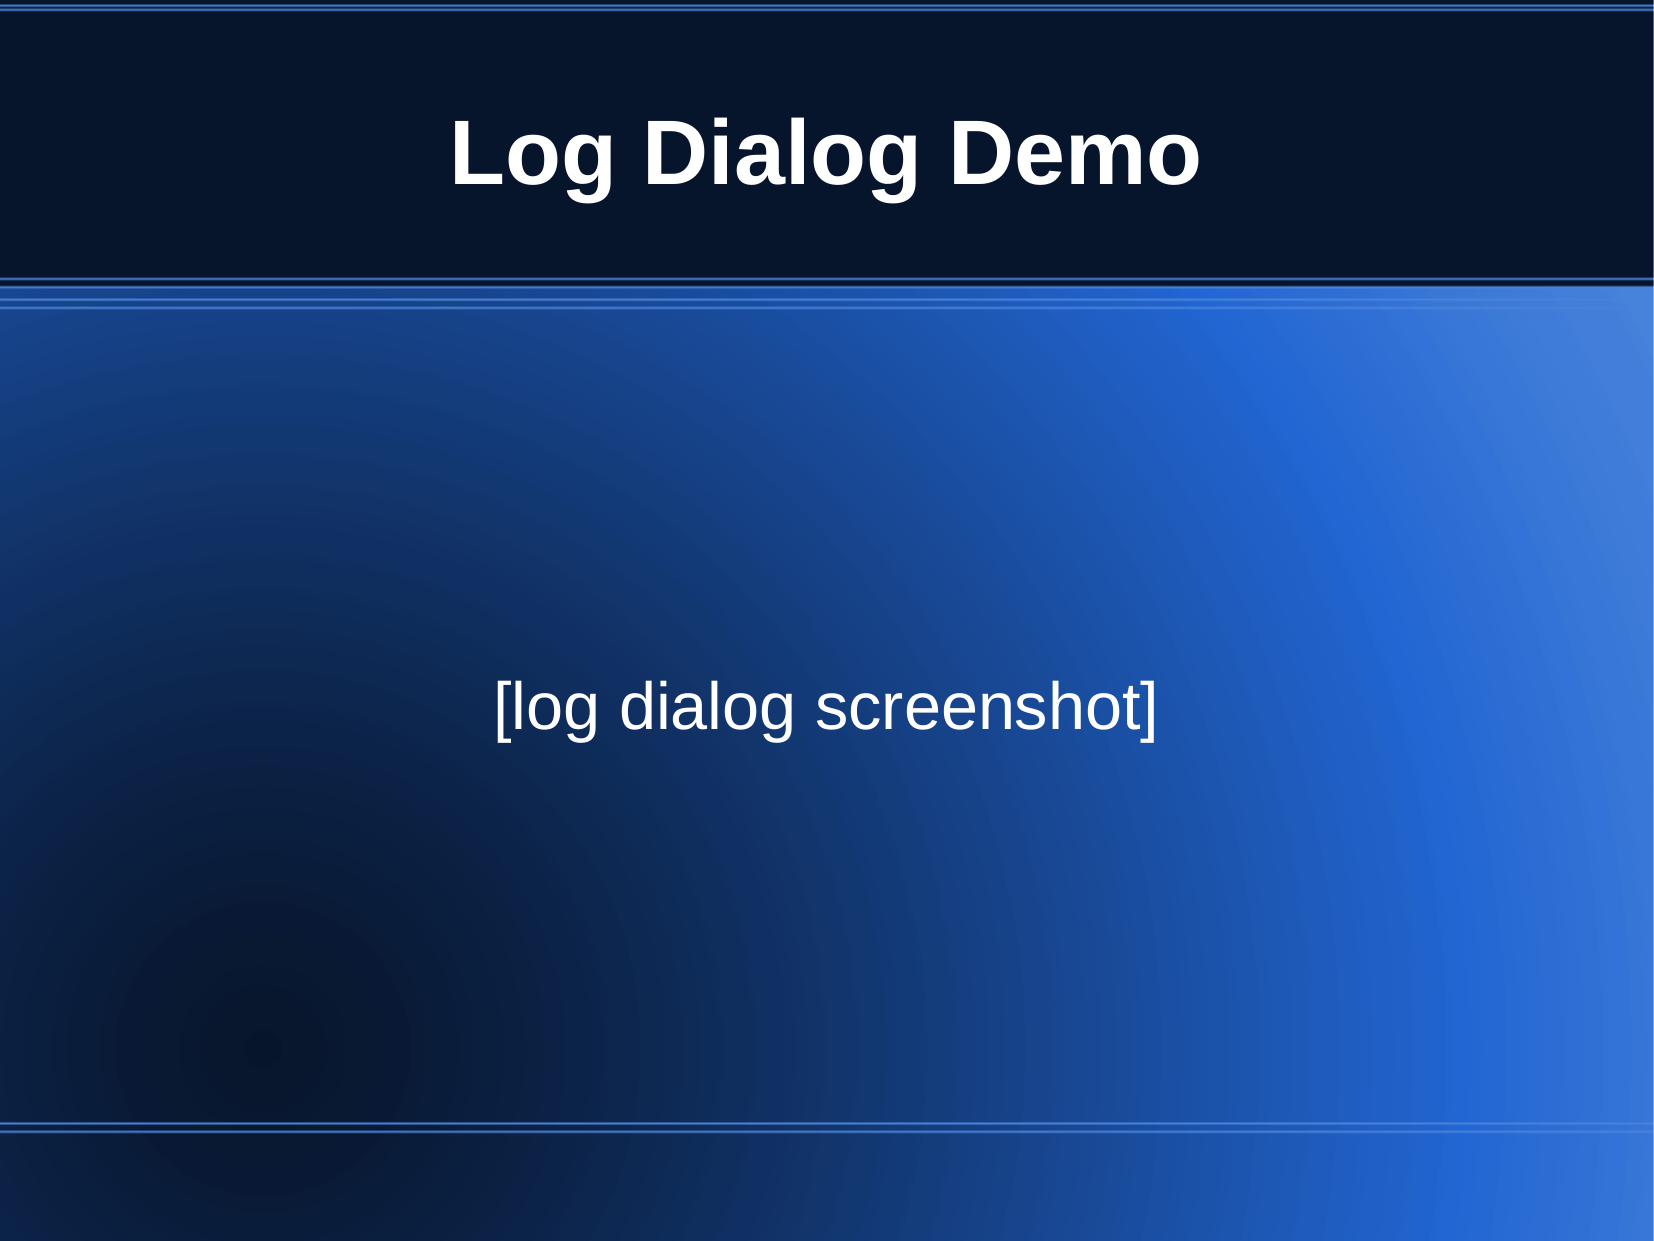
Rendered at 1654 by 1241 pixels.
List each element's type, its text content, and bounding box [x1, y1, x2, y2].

subtitle [log dialog screenshot] [82, 362, 1571, 1050]
picture [0, 0, 1654, 1241]
title Log Dialog Demo [82, 49, 1571, 257]
